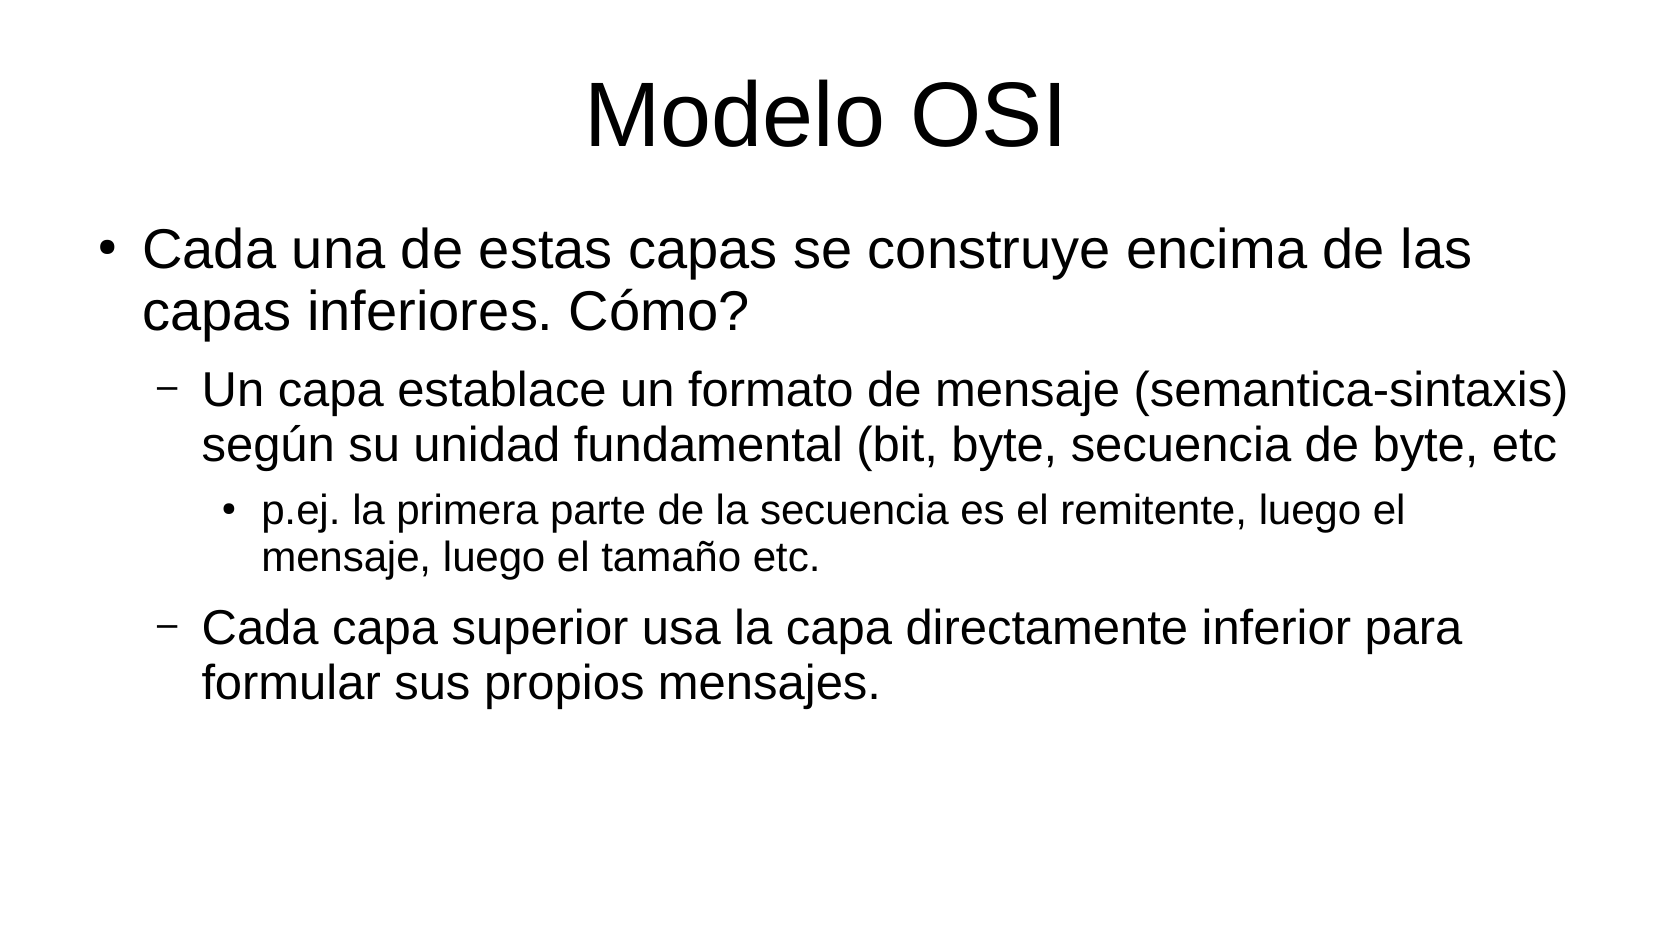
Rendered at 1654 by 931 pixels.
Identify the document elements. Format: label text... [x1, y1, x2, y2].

list Cada una de estas capas se construye encima de las capas inferiores. Cómo? Un capa establace un formato de mensaje (semantica-sintaxis) según su unidad fundamental (bit, byte, secuencia de byte, etc p.ej. la primera parte de la secuencia es el remitente, luego el mensaje, luego el tamaño etc. Cada capa superior usa la capa directamente inferior para formular sus propios mensajes. [82, 217, 1571, 758]
title Modelo OSI [82, 37, 1571, 193]
